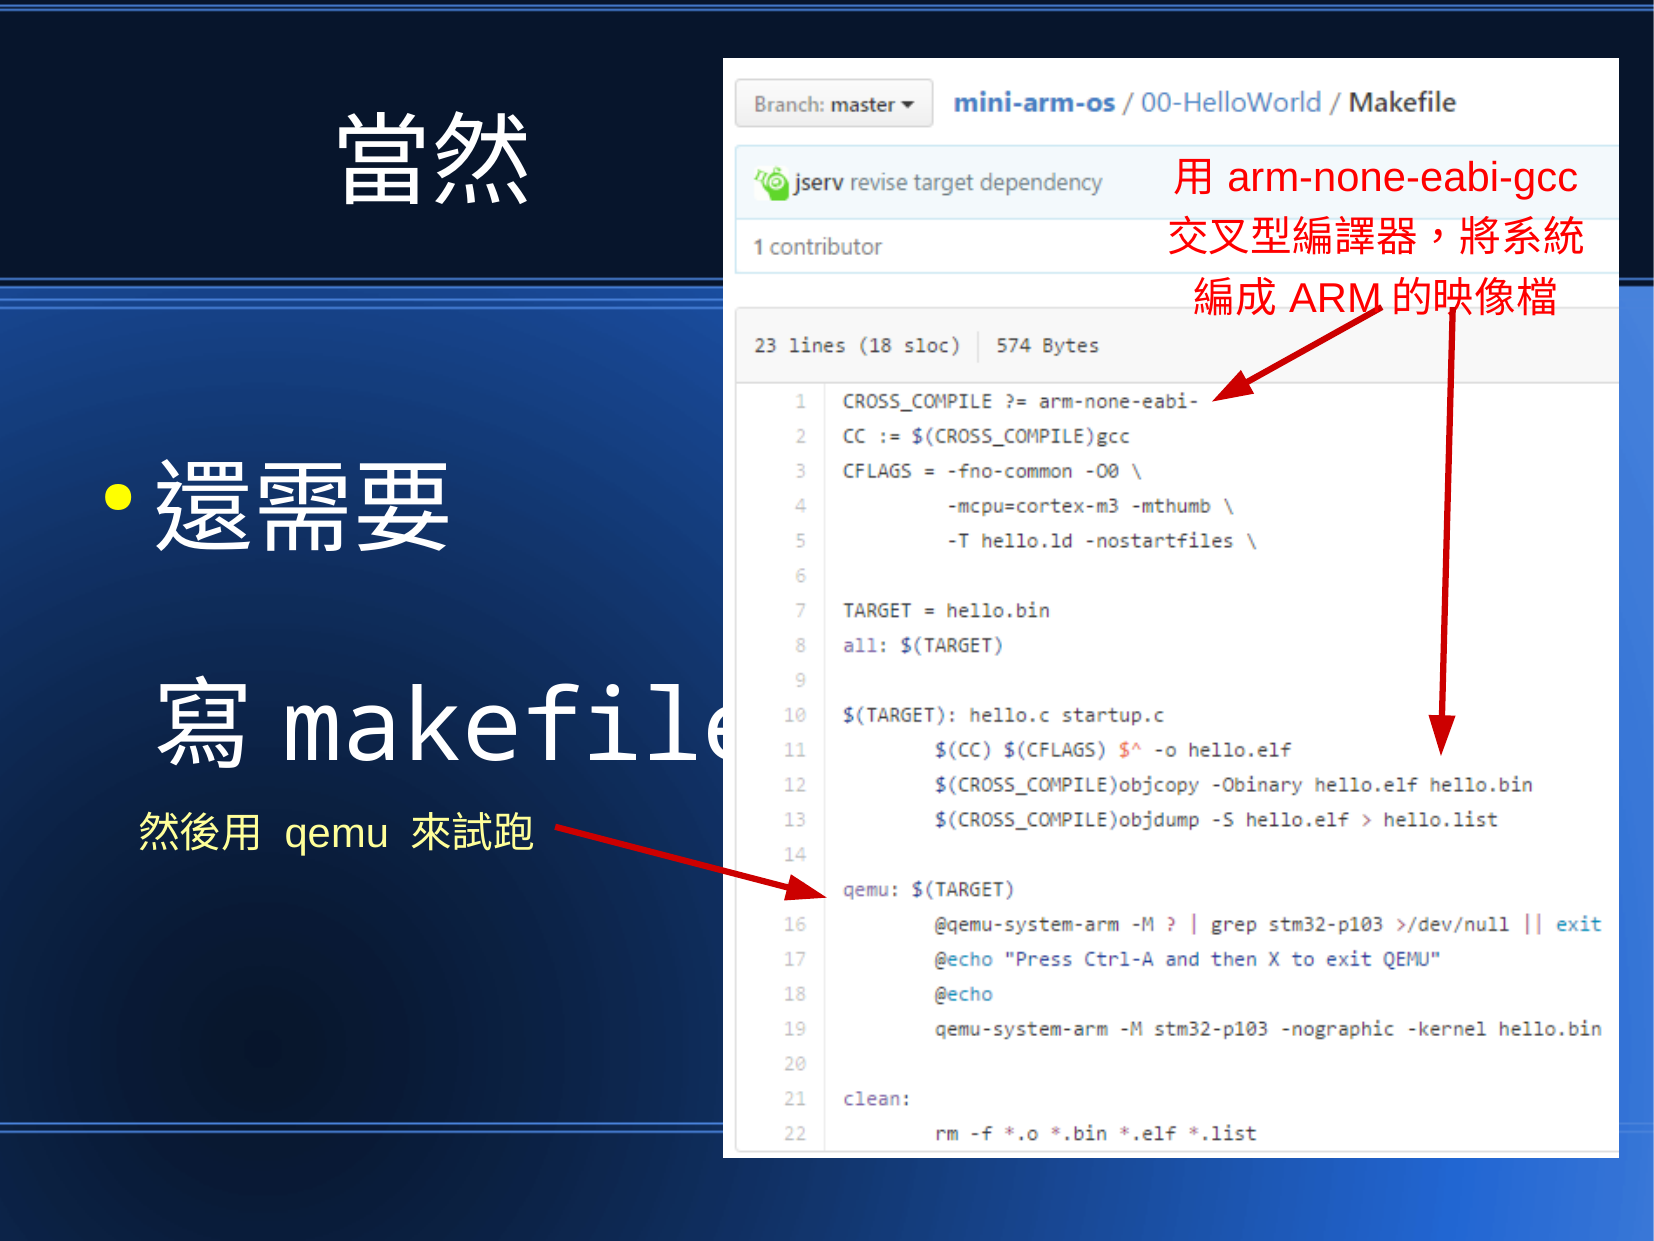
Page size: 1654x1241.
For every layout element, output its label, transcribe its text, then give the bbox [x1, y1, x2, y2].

picture [0, 0, 1654, 1241]
list 還需要 寫makefile [82, 355, 1571, 1241]
text_box 然後用 qemu 來試跑 [106, 791, 567, 963]
text_box 用arm-none-eabi-gcc 交叉型編譯器，將系統編成ARM的映像檔 [1145, 135, 1607, 308]
title 當然 [82, 32, 780, 274]
